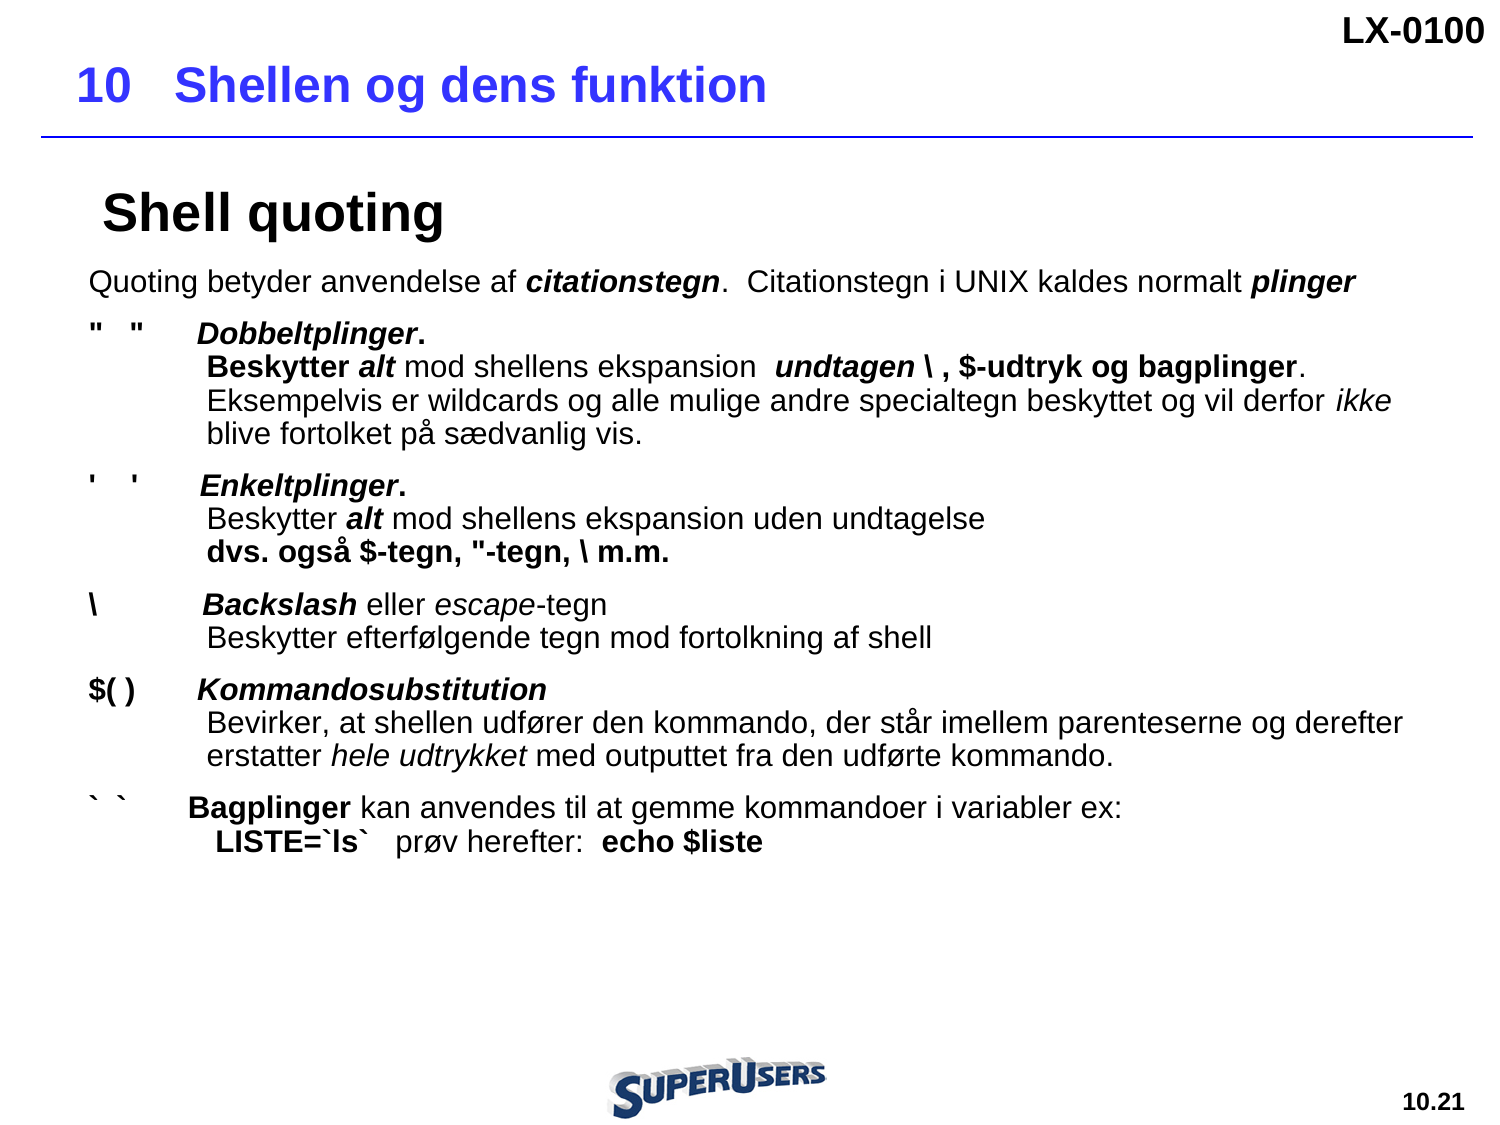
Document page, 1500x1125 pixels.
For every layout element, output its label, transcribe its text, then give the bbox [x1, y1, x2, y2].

picture [605, 1057, 827, 1122]
list Quoting betyder anvendelse af citationstegn. Citationstegn i UNIX kaldes normalt plinger " " Dobbeltplinger. Beskytter alt mod shellens ekspansion undtagen \ , $-udtryk og bagplinger. Eksempelvis er wildcards og alle mulige andre specialtegn beskyttet og vil derfor ikke blive fortolket på sædvanlig vis. ' ' Enkeltplinger. Beskytter alt mod shellens ekspansion uden undtagelse dvs. også $-tegn, "-tegn, \ m.m. \ Backslash eller escape-tegn Beskytter efterfølgende tegn mod fortolkning af shell $( ) Kommandosubstitution Bevirker, at shellen udfører den kommando, der står imellem parenteserne og derefter erstatter hele udtrykket med outputtet fra den udførte kommando. ` ` Bagplinger kan anvendes til at gemme kommandoer i variabler ex: LISTE=`ls` prøv herefter: echo $liste [88, 265, 1447, 1034]
list Shell quoting [88, 177, 1418, 254]
title 10 Shellen og dens funktion [76, 39, 1424, 126]
